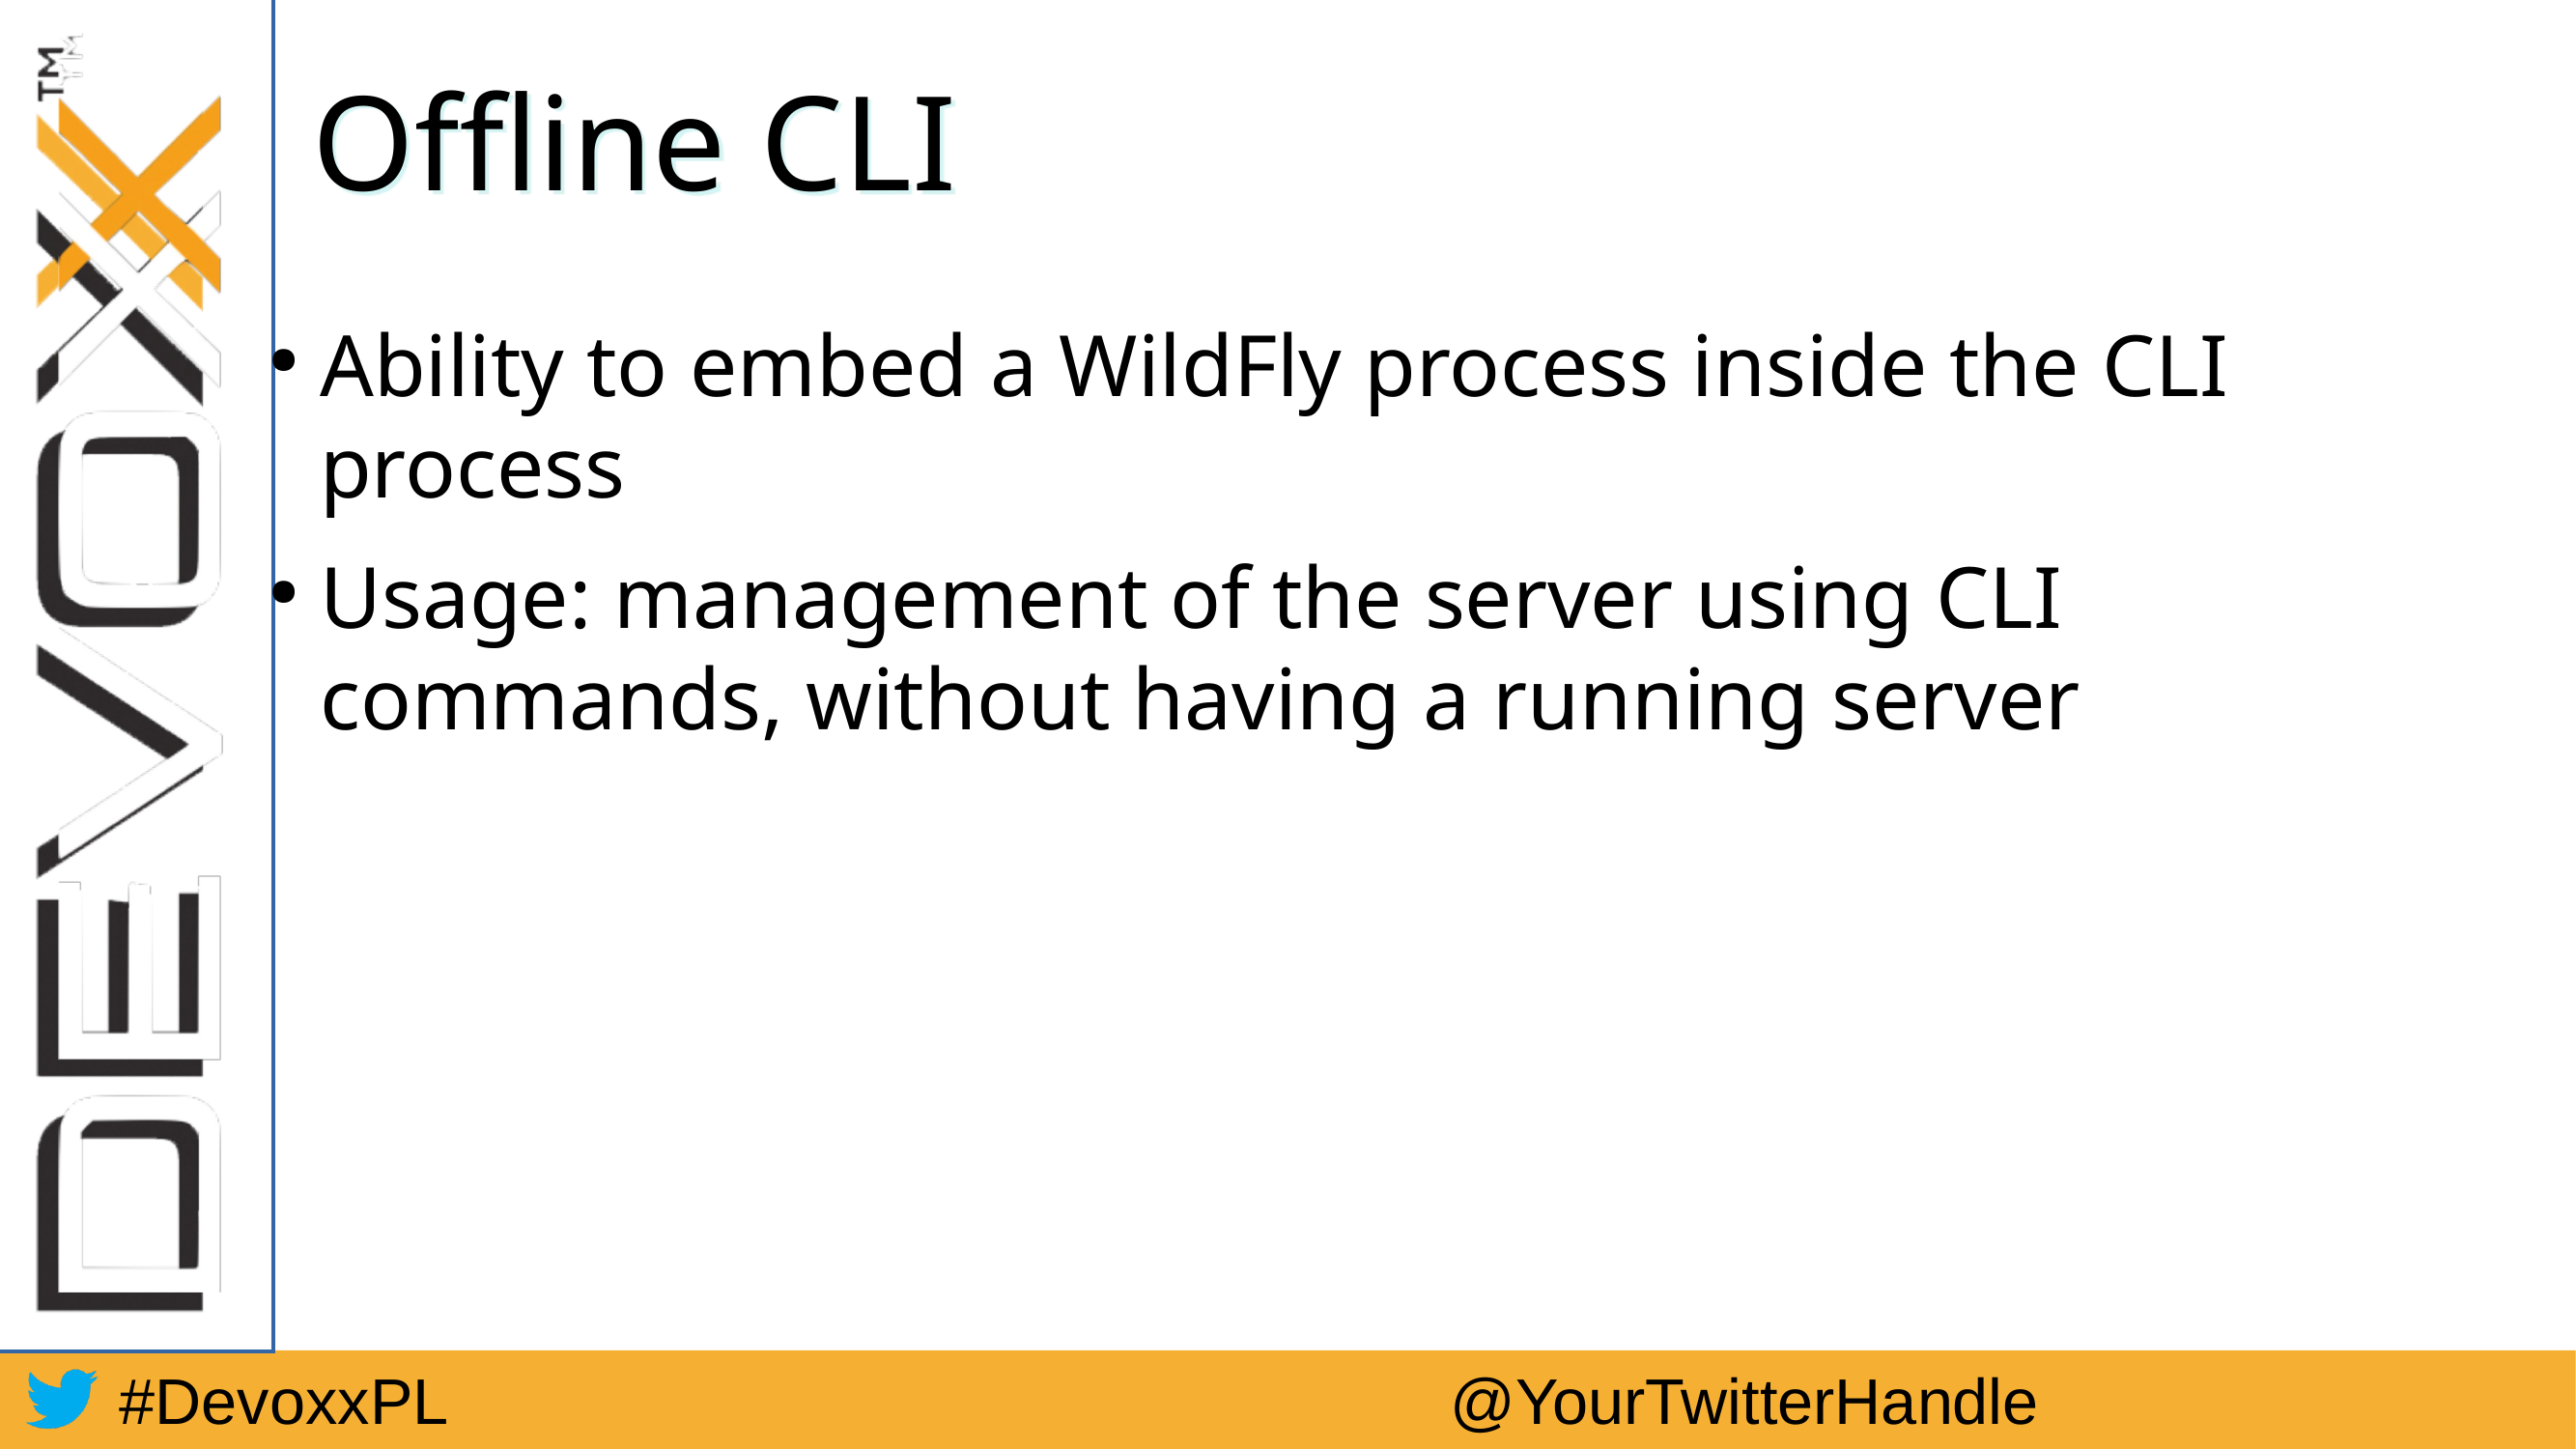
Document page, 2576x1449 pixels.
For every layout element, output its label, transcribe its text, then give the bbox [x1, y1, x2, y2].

title Offline CLI [312, 19, 2522, 258]
picture [0, 1353, 123, 1449]
picture [0, 39, 220, 1350]
picture [60, 34, 223, 1292]
list Ability to embed a WildFly process inside the CLI process Usage: management of the server using CLI commands, without having a running server [251, 311, 2526, 1333]
